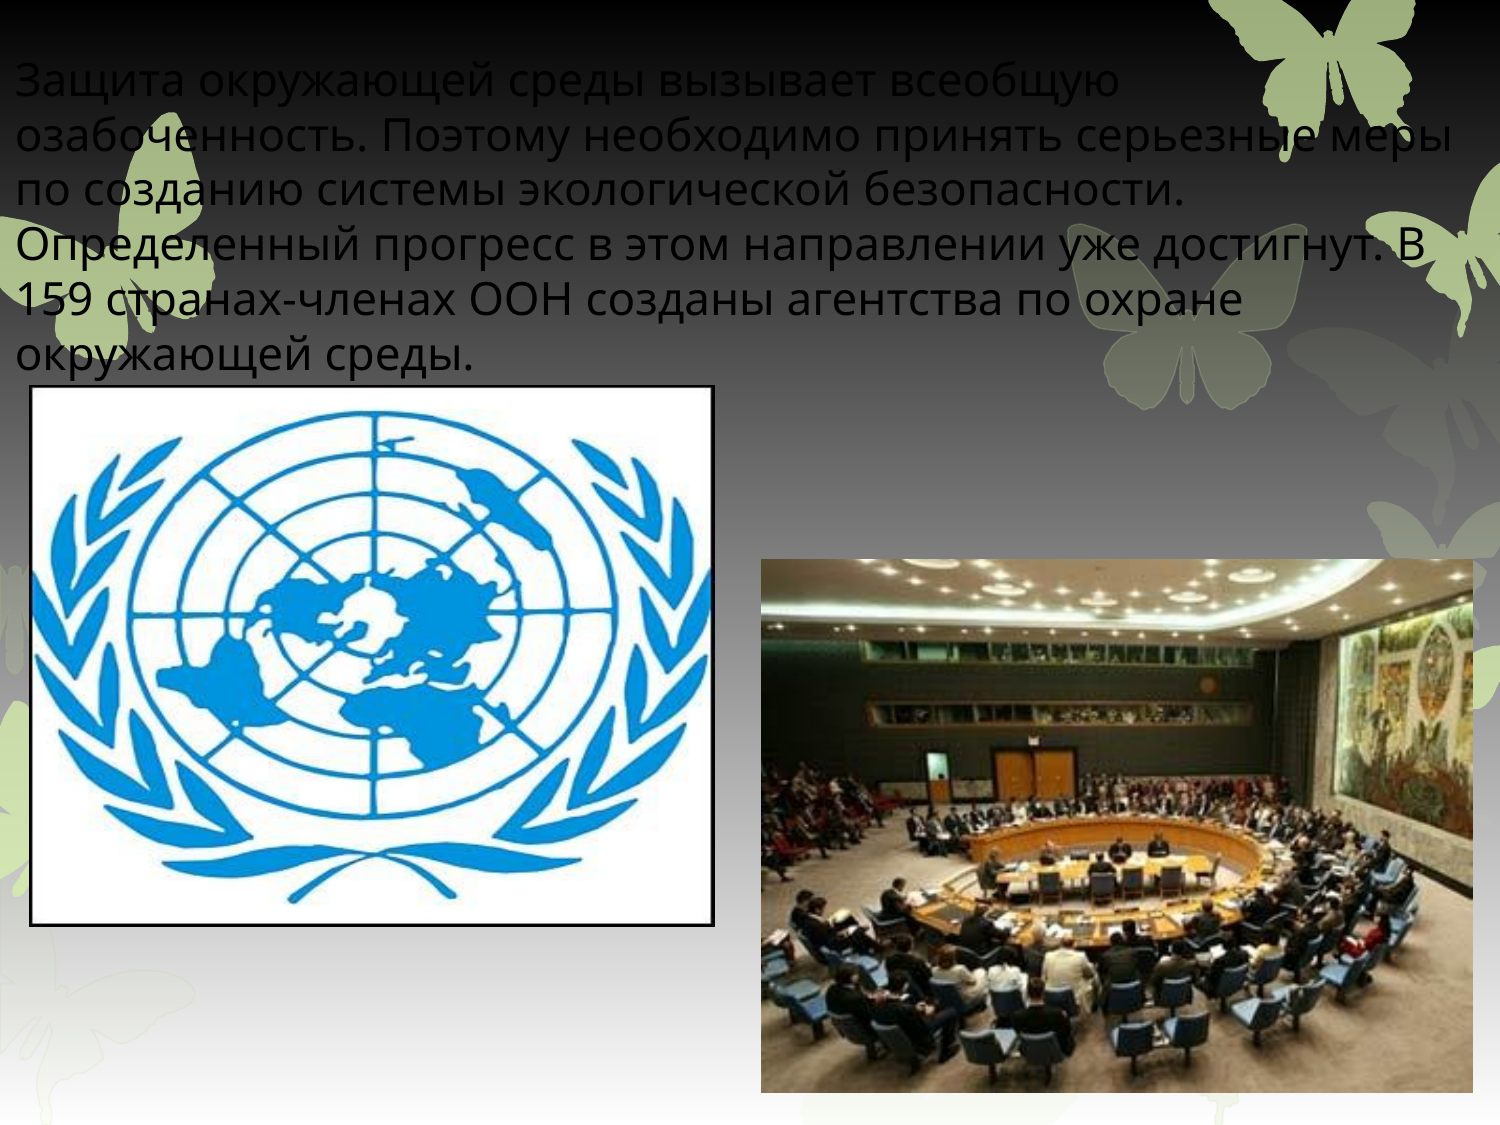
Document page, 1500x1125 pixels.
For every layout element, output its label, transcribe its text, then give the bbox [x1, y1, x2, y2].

picture [761, 559, 1473, 1093]
picture [29, 385, 715, 927]
title Защита окружающей среды вызывает всеобщую озабоченность. Поэтому необходимо принять серьезные меры по созданию системы экологической безопасности. Определенный прогресс в этом направлении уже достигнут. В 159 странах-членах ООН созданы агентства по охране окружающей среды. [0, 42, 1500, 381]
